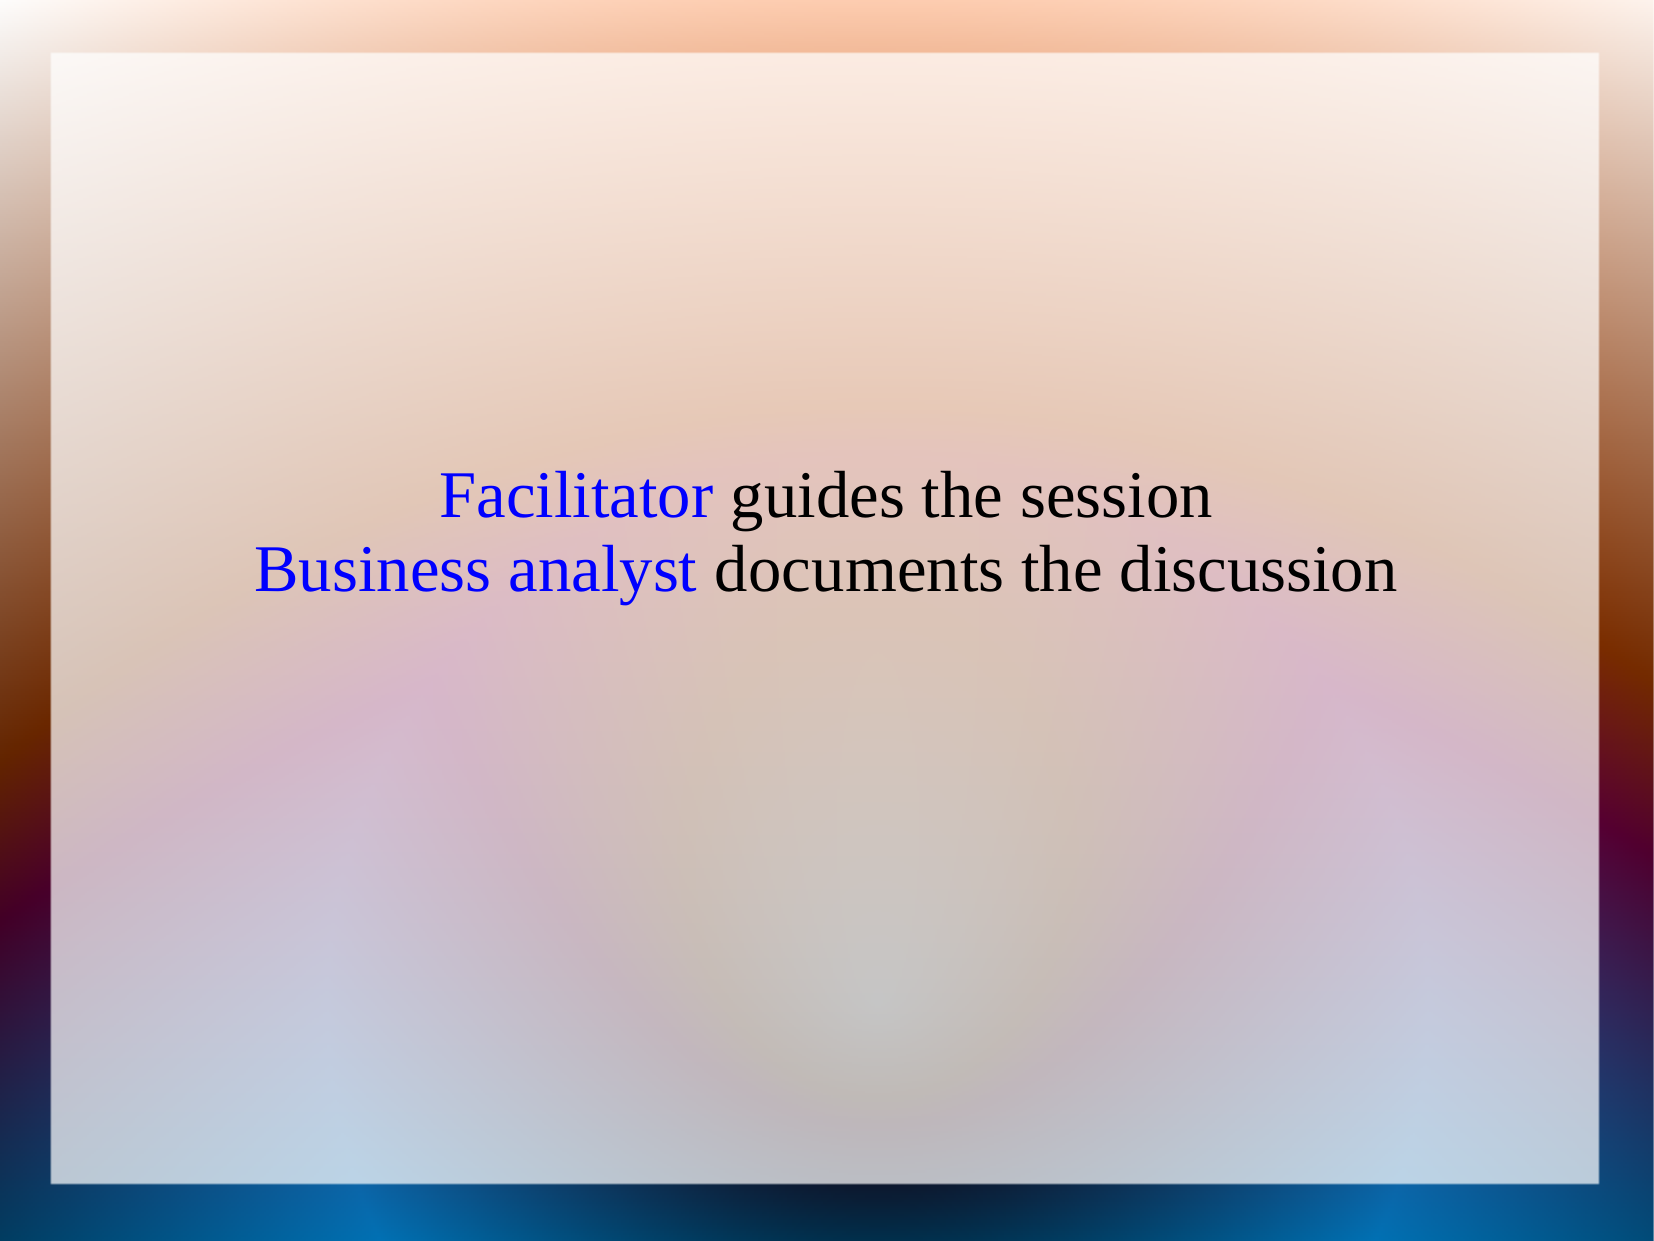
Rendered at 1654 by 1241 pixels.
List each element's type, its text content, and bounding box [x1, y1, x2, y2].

picture [0, 0, 1654, 1241]
subtitle Facilitator guides the session Business analyst documents the discussion [82, 55, 1571, 1010]
